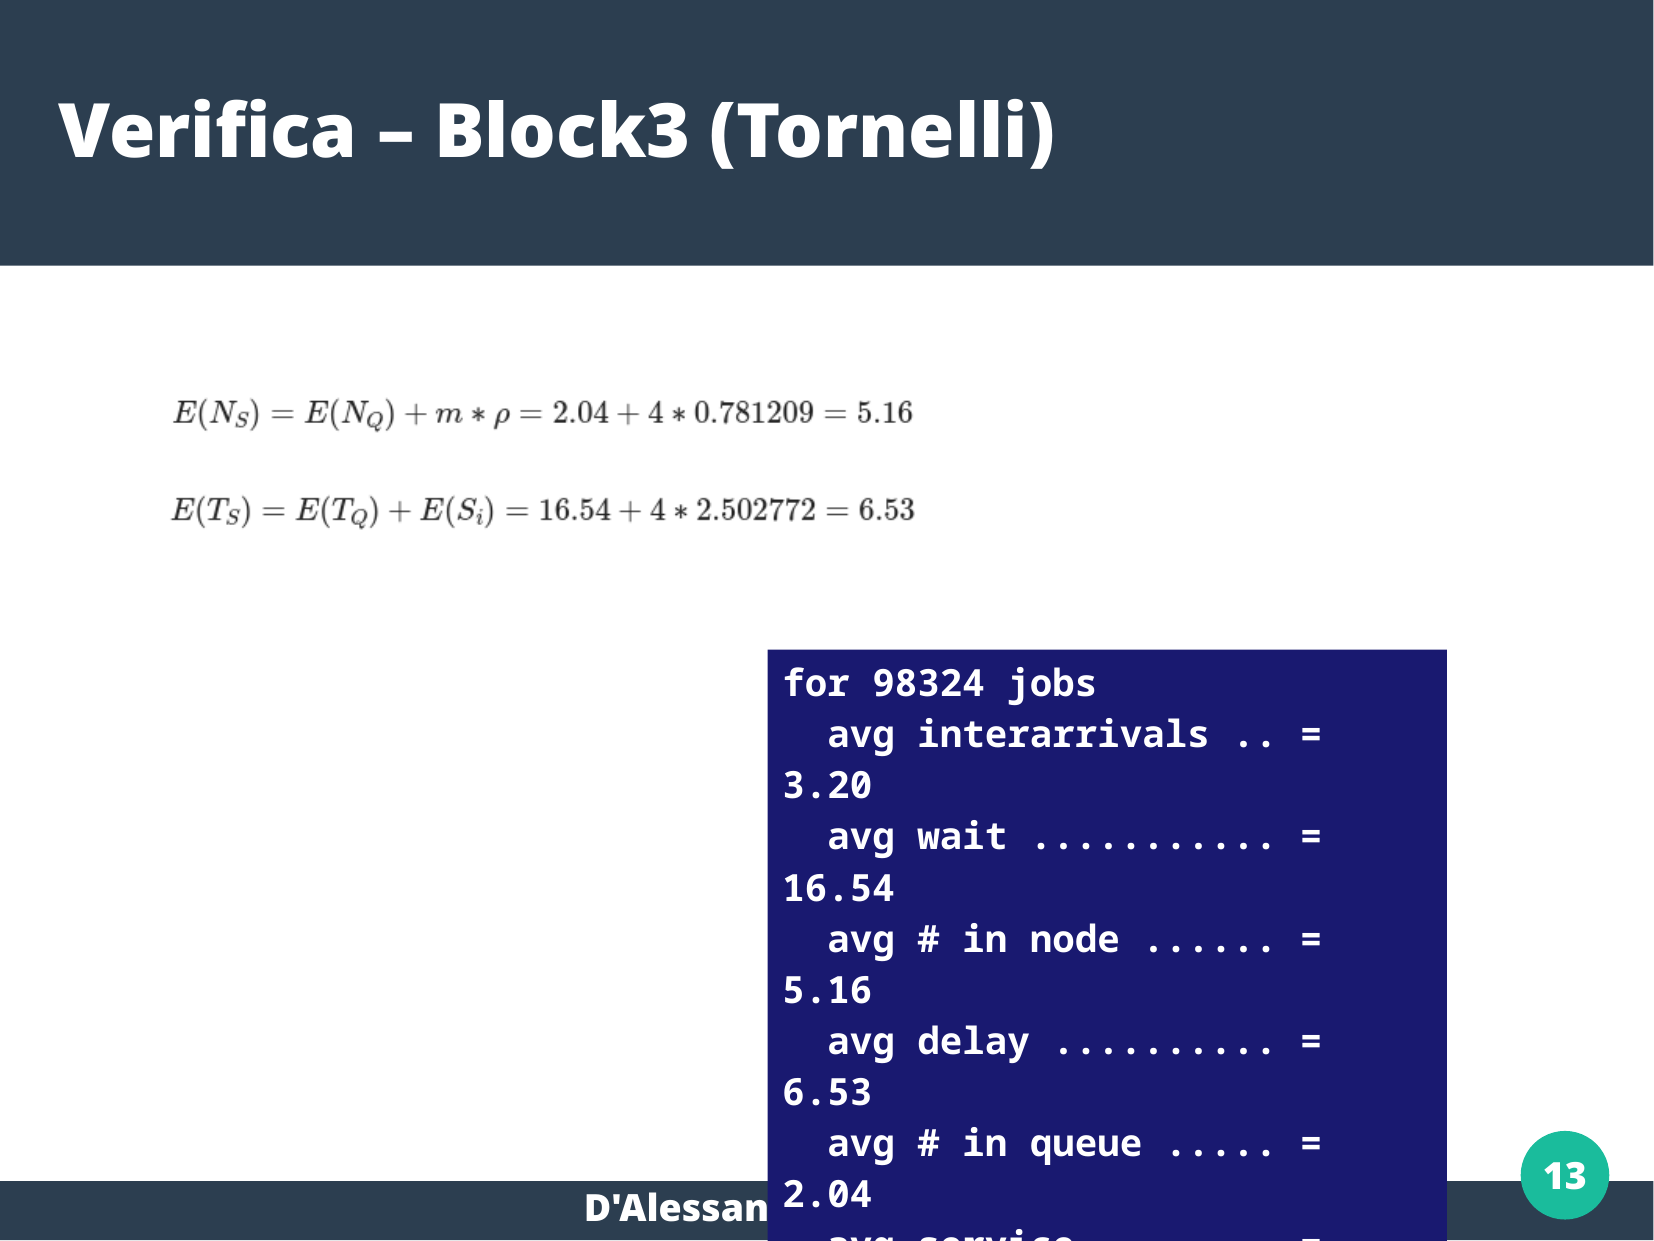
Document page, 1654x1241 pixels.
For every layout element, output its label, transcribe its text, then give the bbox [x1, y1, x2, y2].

text_box for 98324 jobs avg interarrivals .. = 3.20 avg wait ........... = 16.54 avg # in node ...... = 5.16 avg delay .......... = 6.53 avg # in queue ..... = 2.04 avg service ........ = 2.502772 avg utilization .... = 0.781209 [767, 649, 1447, 1004]
picture [147, 354, 968, 583]
title Verifica – Block3 (Tornelli) [59, 49, 1595, 207]
